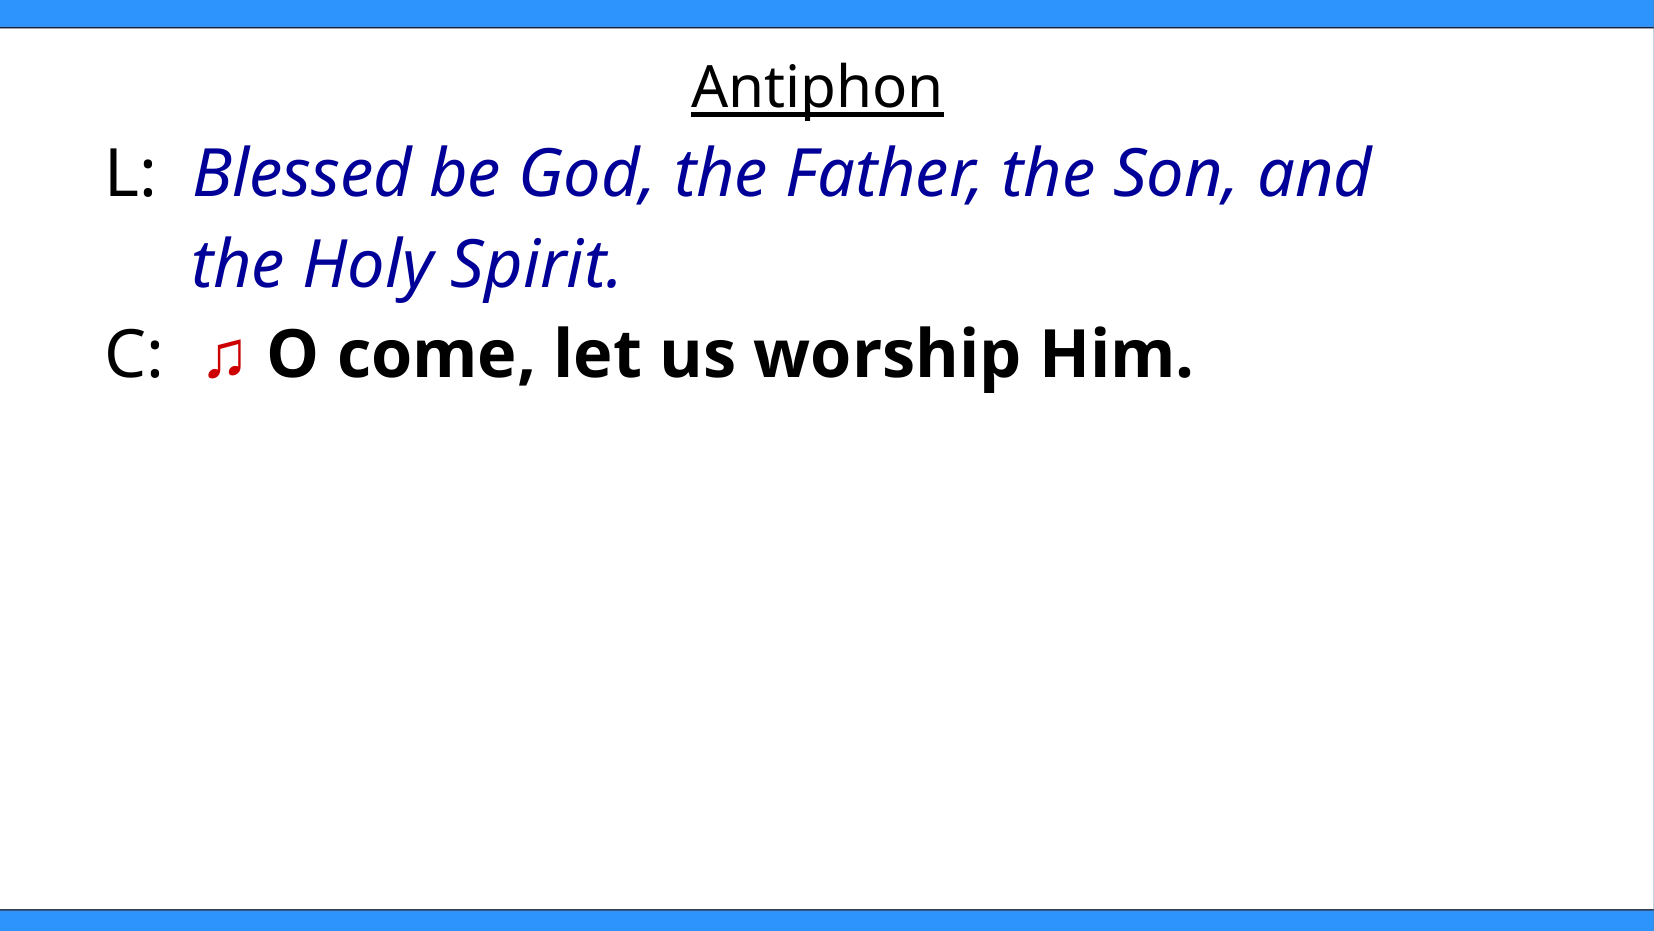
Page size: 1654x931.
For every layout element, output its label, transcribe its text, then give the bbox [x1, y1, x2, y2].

picture [0, 0, 1654, 931]
text_box Antiphon L: Blessed be God, the Father, the Son, and the Holy Spirit. C: ♫ O come, let us worship Him. [90, 38, 1546, 486]
